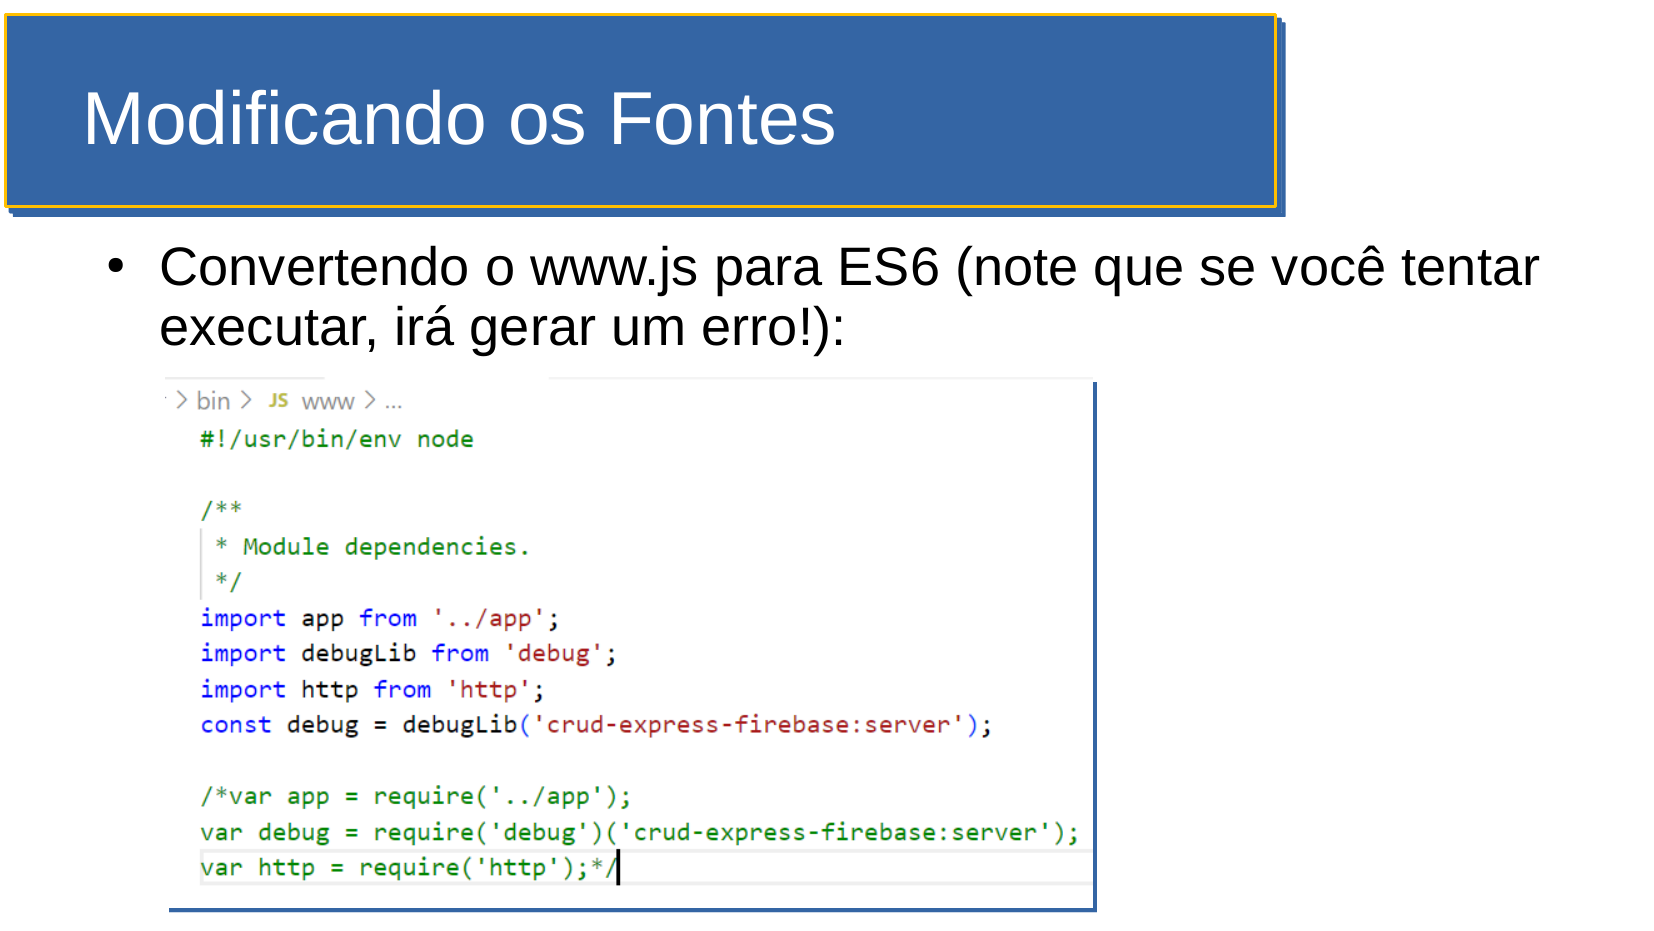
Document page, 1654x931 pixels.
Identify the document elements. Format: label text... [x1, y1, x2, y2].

title Modificando os Fontes [82, 44, 1235, 192]
list Convertendo o www.js para ES6 (note que se você tentar executar, irá gerar um erro!): [88, 236, 1565, 798]
picture [165, 377, 1093, 908]
